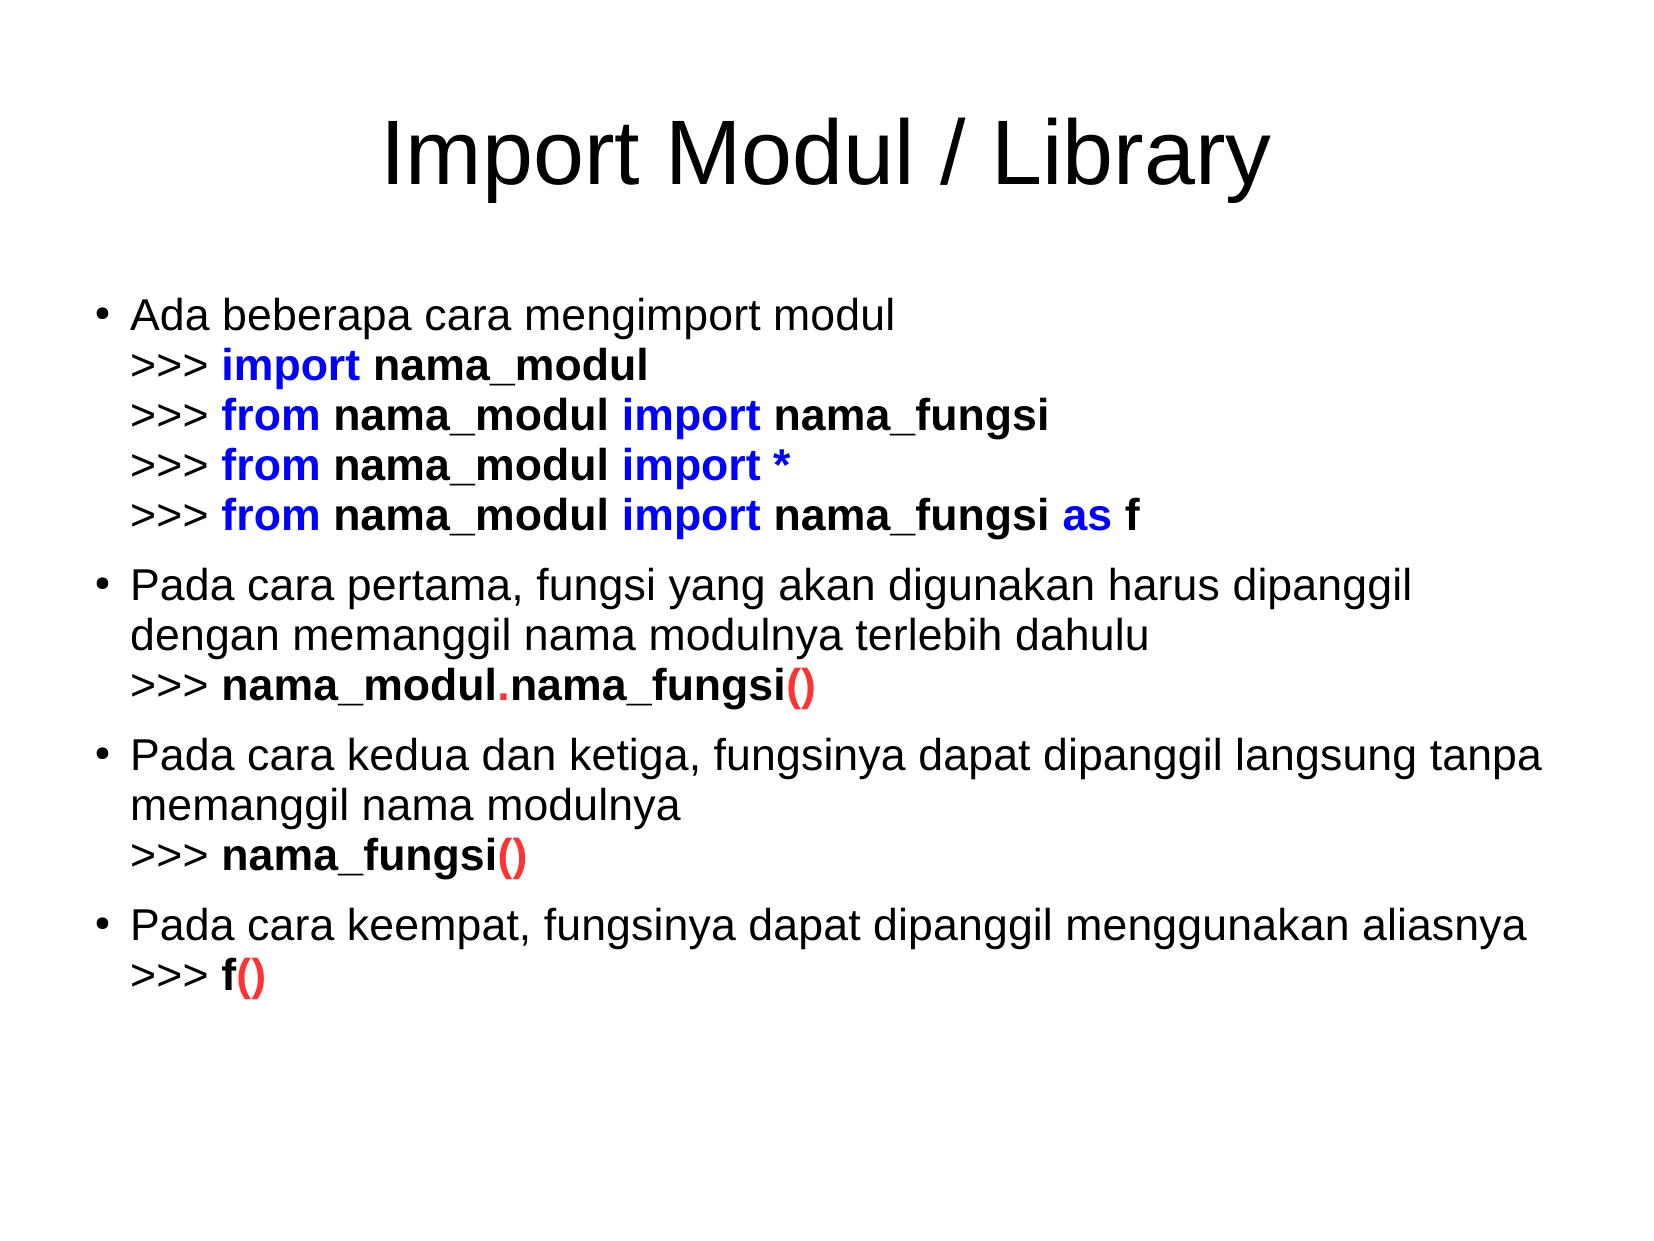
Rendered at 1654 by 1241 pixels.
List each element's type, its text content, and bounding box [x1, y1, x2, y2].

title Import Modul / Library [82, 49, 1571, 257]
list Ada beberapa cara mengimport modul >>> import nama_modul >>> from nama_modul import nama_fungsi >>> from nama_modul import * >>> from nama_modul import nama_fungsi as f Pada cara pertama, fungsi yang akan digunakan harus dipanggil dengan memanggil nama modulnya terlebih dahulu >>> nama_modul.nama_fungsi() Pada cara kedua dan ketiga, fungsinya dapat dipanggil langsung tanpa memanggil nama modulnya >>> nama_fungsi() Pada cara keempat, fungsinya dapat dipanggil menggunakan aliasnya >>> f() [82, 290, 1571, 1010]
